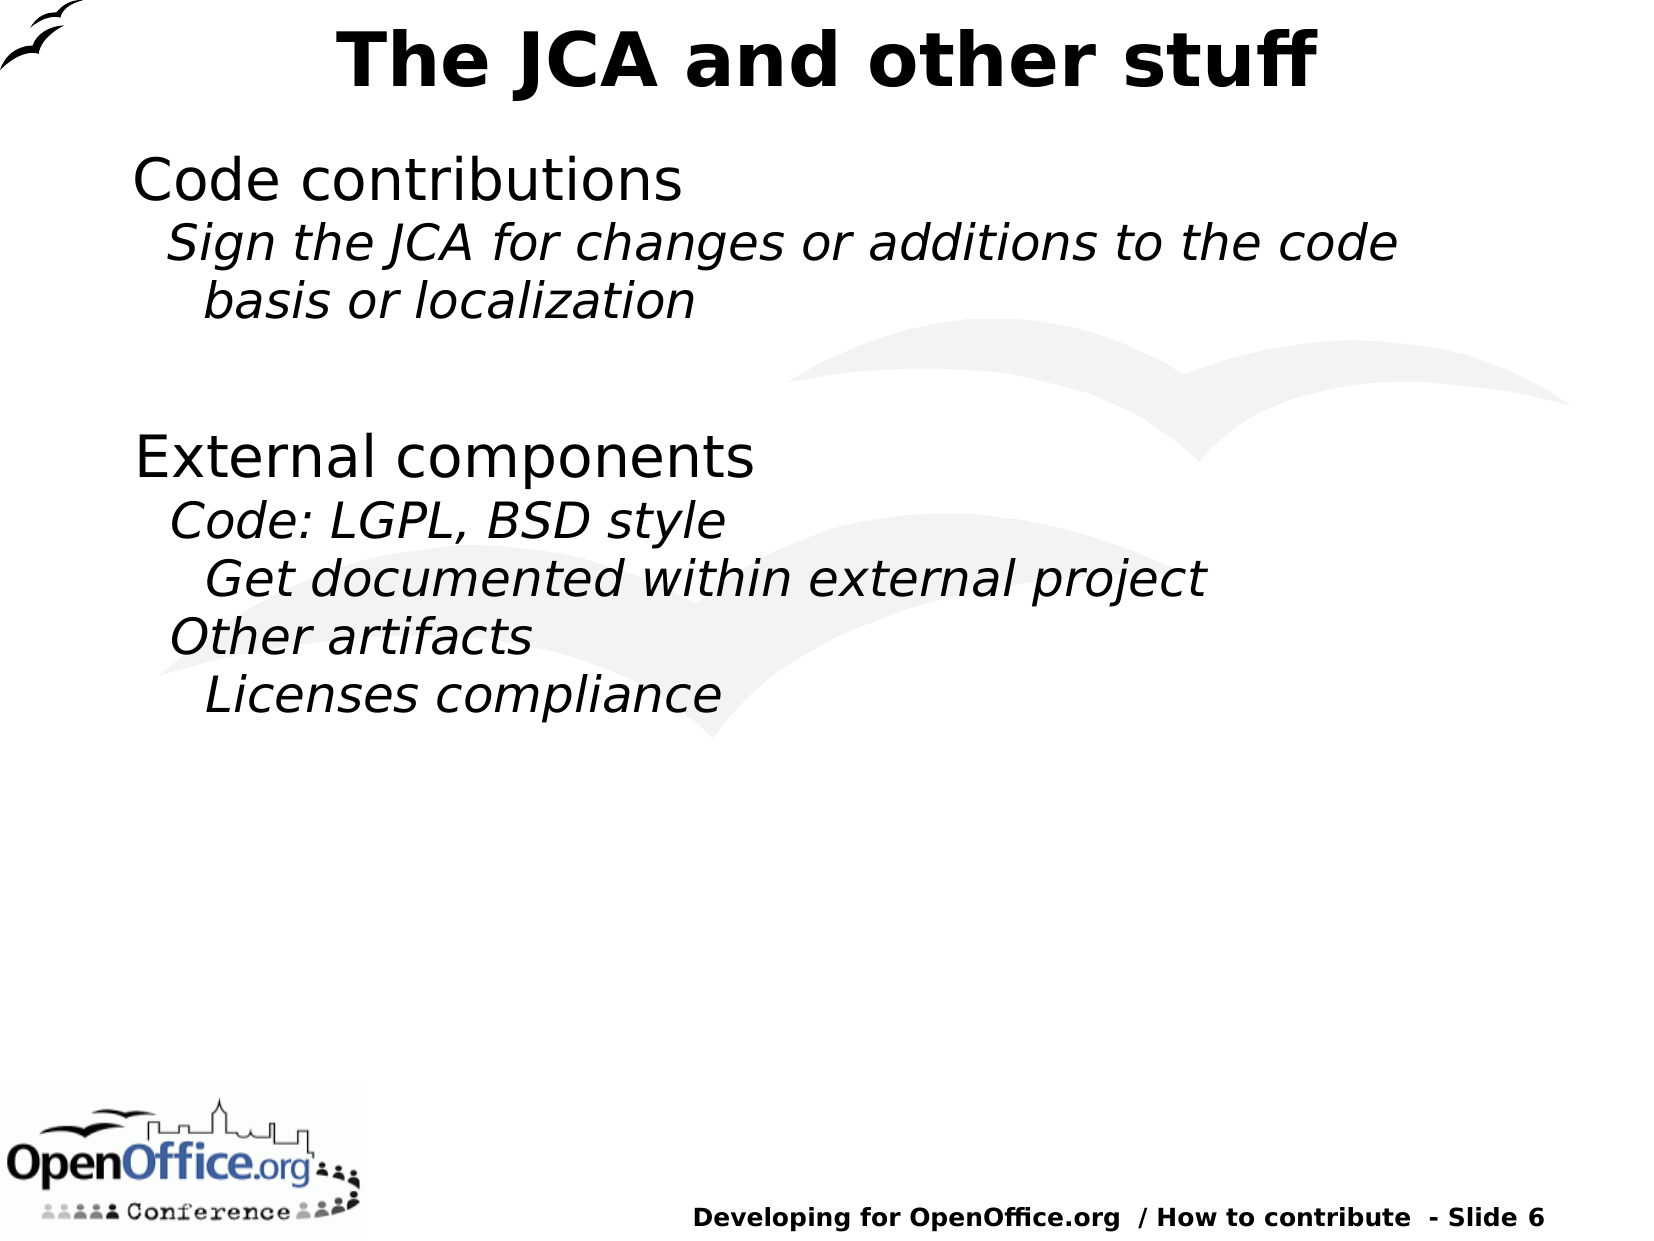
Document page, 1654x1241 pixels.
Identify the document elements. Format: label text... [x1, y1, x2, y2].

title The JCA and other stuff [0, 0, 1654, 121]
picture [0, 1086, 367, 1241]
text_box External components Code: LGPL, BSD style Get documented within external project Other artifacts Licenses compliance [99, 423, 1525, 800]
text_box Code contributions Sign the JCA for changes or additions to the code basis or localization [96, 146, 1531, 423]
